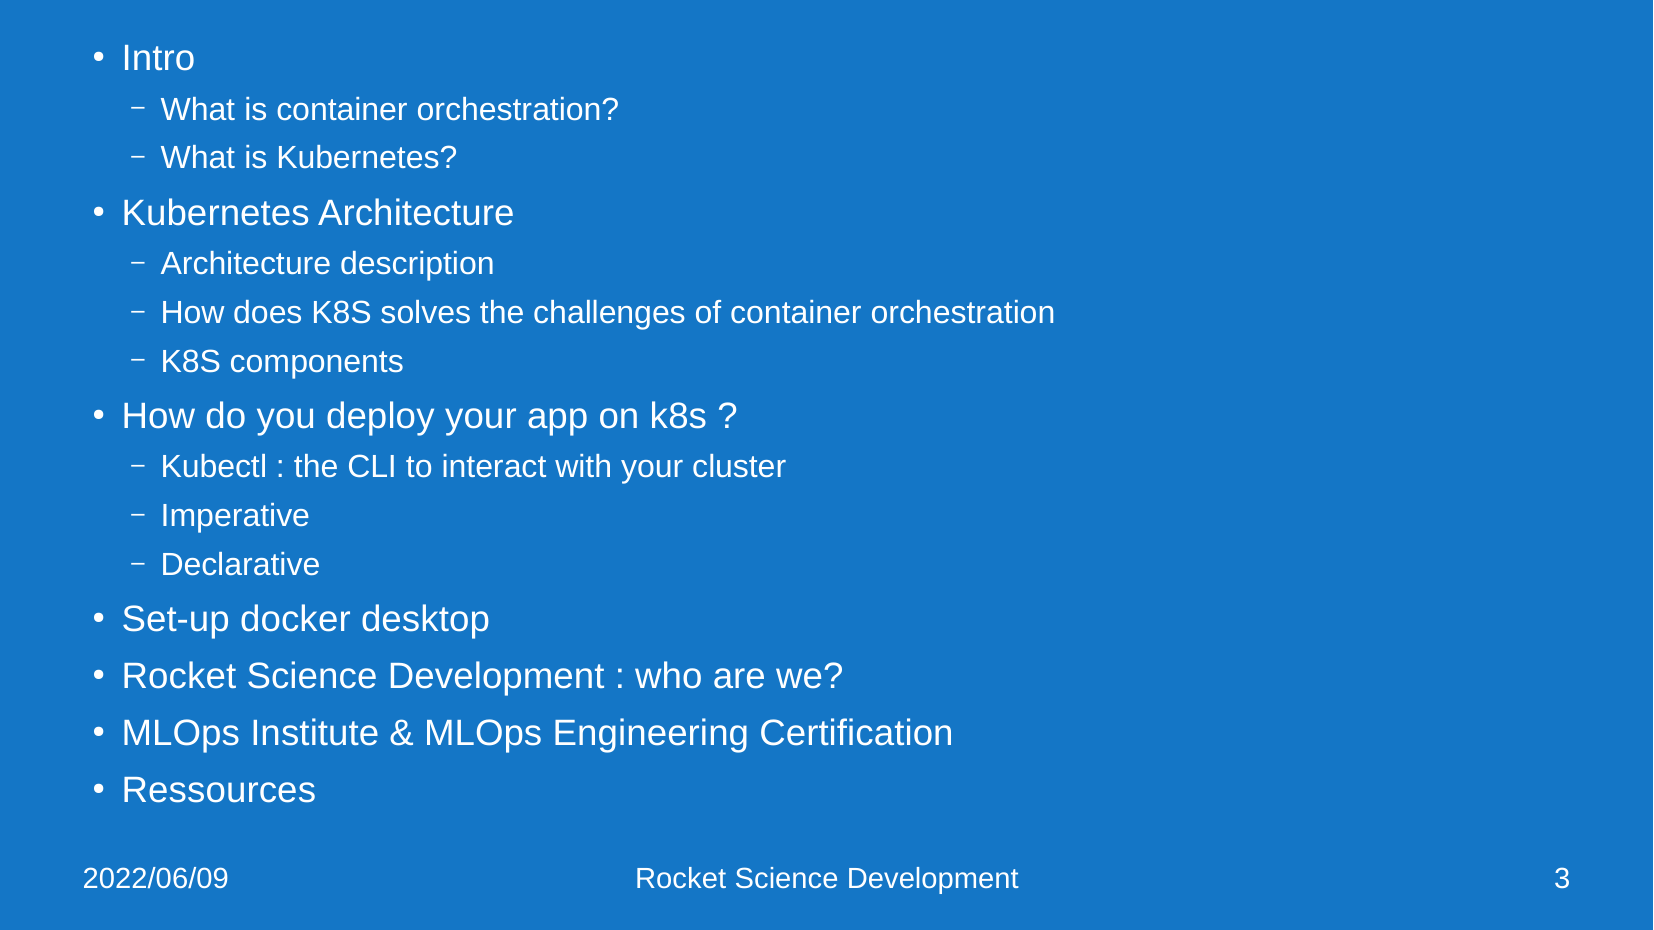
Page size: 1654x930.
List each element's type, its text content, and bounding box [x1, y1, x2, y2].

list Intro What is container orchestration? What is Kubernetes? Kubernetes Architecture Architecture description How does K8S solves the challenges of container orchestration K8S components How do you deploy your app on k8s ? Kubectl : the CLI to interact with your cluster Imperative Declarative Set-up docker desktop Rocket Science Development : who are we? MLOps Institute & MLOps Engineering Certification Ressources [82, 37, 1571, 826]
